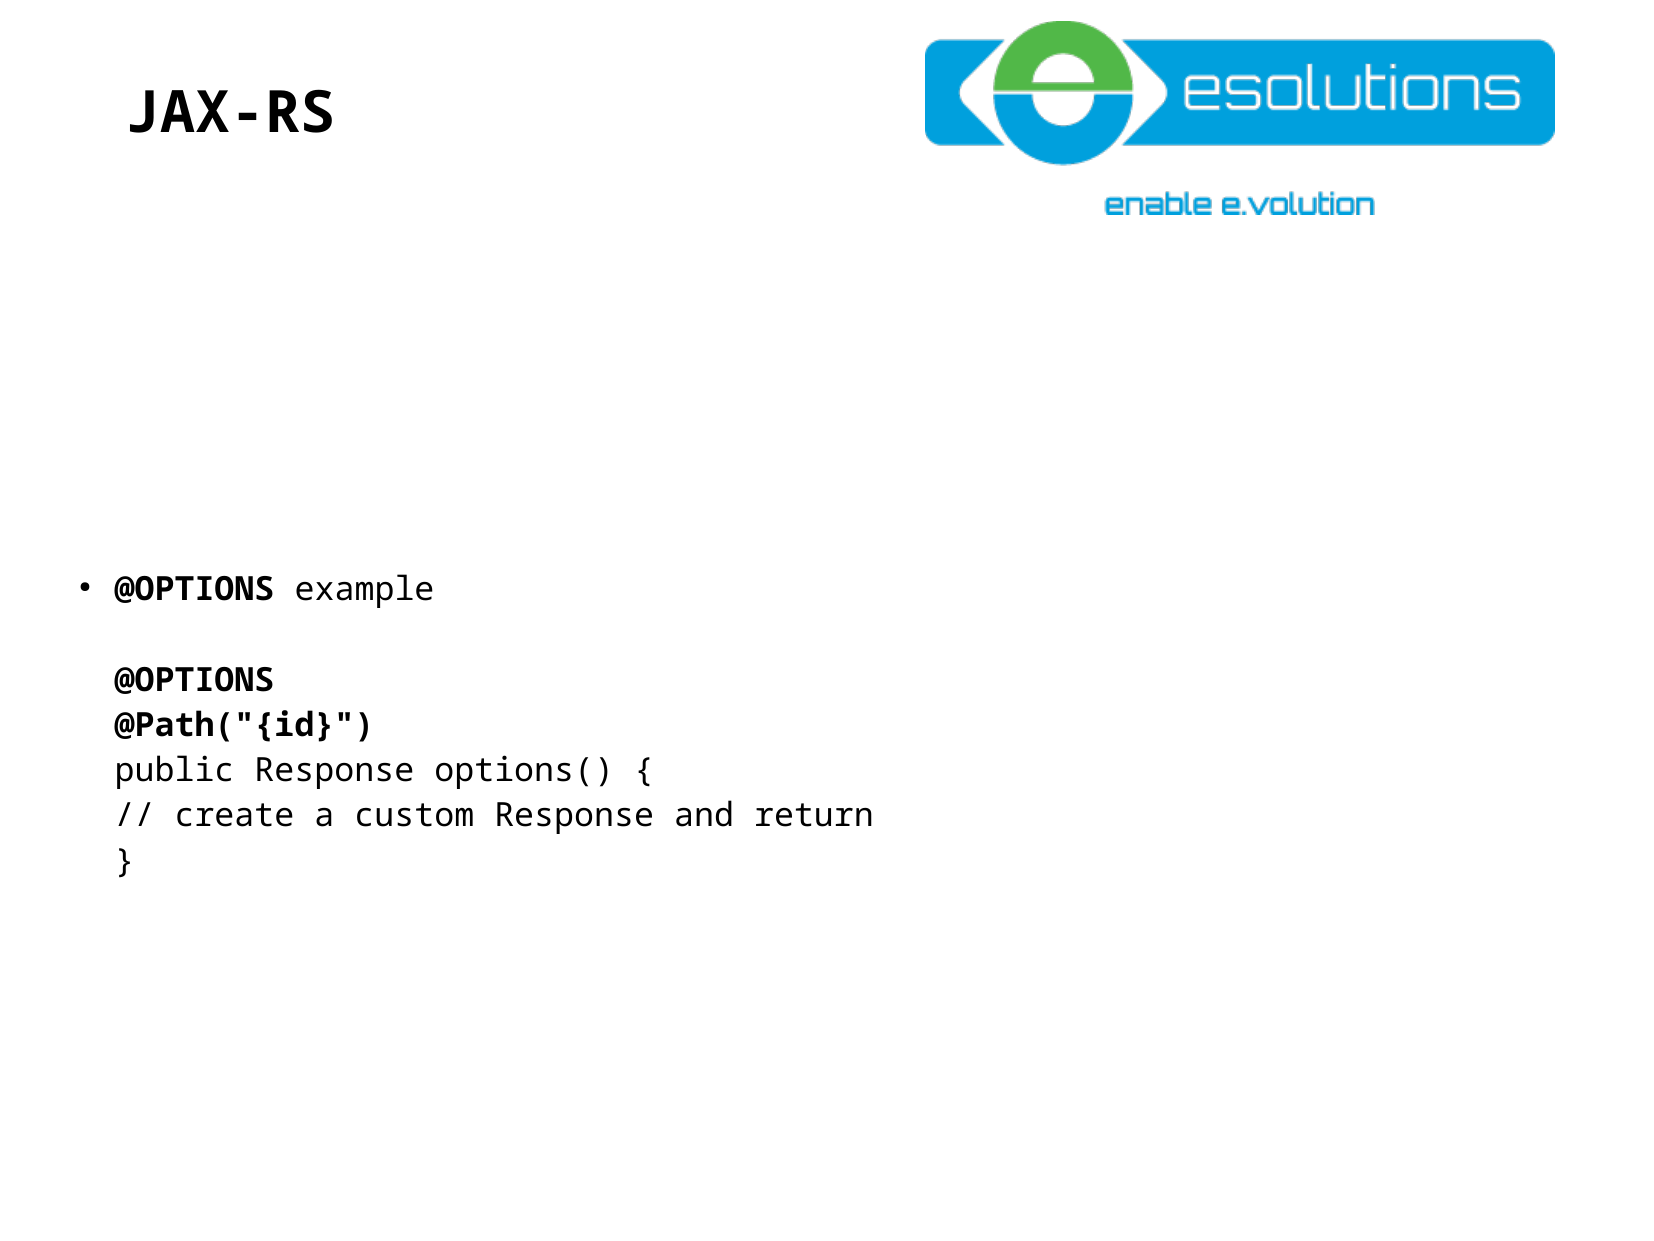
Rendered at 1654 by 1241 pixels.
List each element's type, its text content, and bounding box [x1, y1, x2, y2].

picture [1340, 201, 1351, 211]
picture [1110, 201, 1120, 205]
picture [1197, 201, 1208, 205]
picture [1390, 75, 1396, 110]
picture [1325, 75, 1361, 110]
picture [1360, 201, 1370, 215]
picture [1169, 201, 1179, 211]
picture [1226, 201, 1236, 205]
picture [1267, 75, 1302, 110]
picture [1366, 64, 1385, 110]
text_box JAX-RS [75, 63, 916, 217]
picture [1185, 75, 1220, 110]
subtitle @OPTIONS example @OPTIONS @Path("{id}") public Response options() { // create a custom Response and return } [79, 239, 1561, 1163]
picture [1130, 201, 1139, 215]
picture [925, 21, 1555, 215]
picture [1307, 64, 1319, 110]
picture [1485, 75, 1521, 110]
picture [1226, 75, 1261, 110]
picture [1403, 75, 1438, 110]
picture [1444, 75, 1479, 110]
